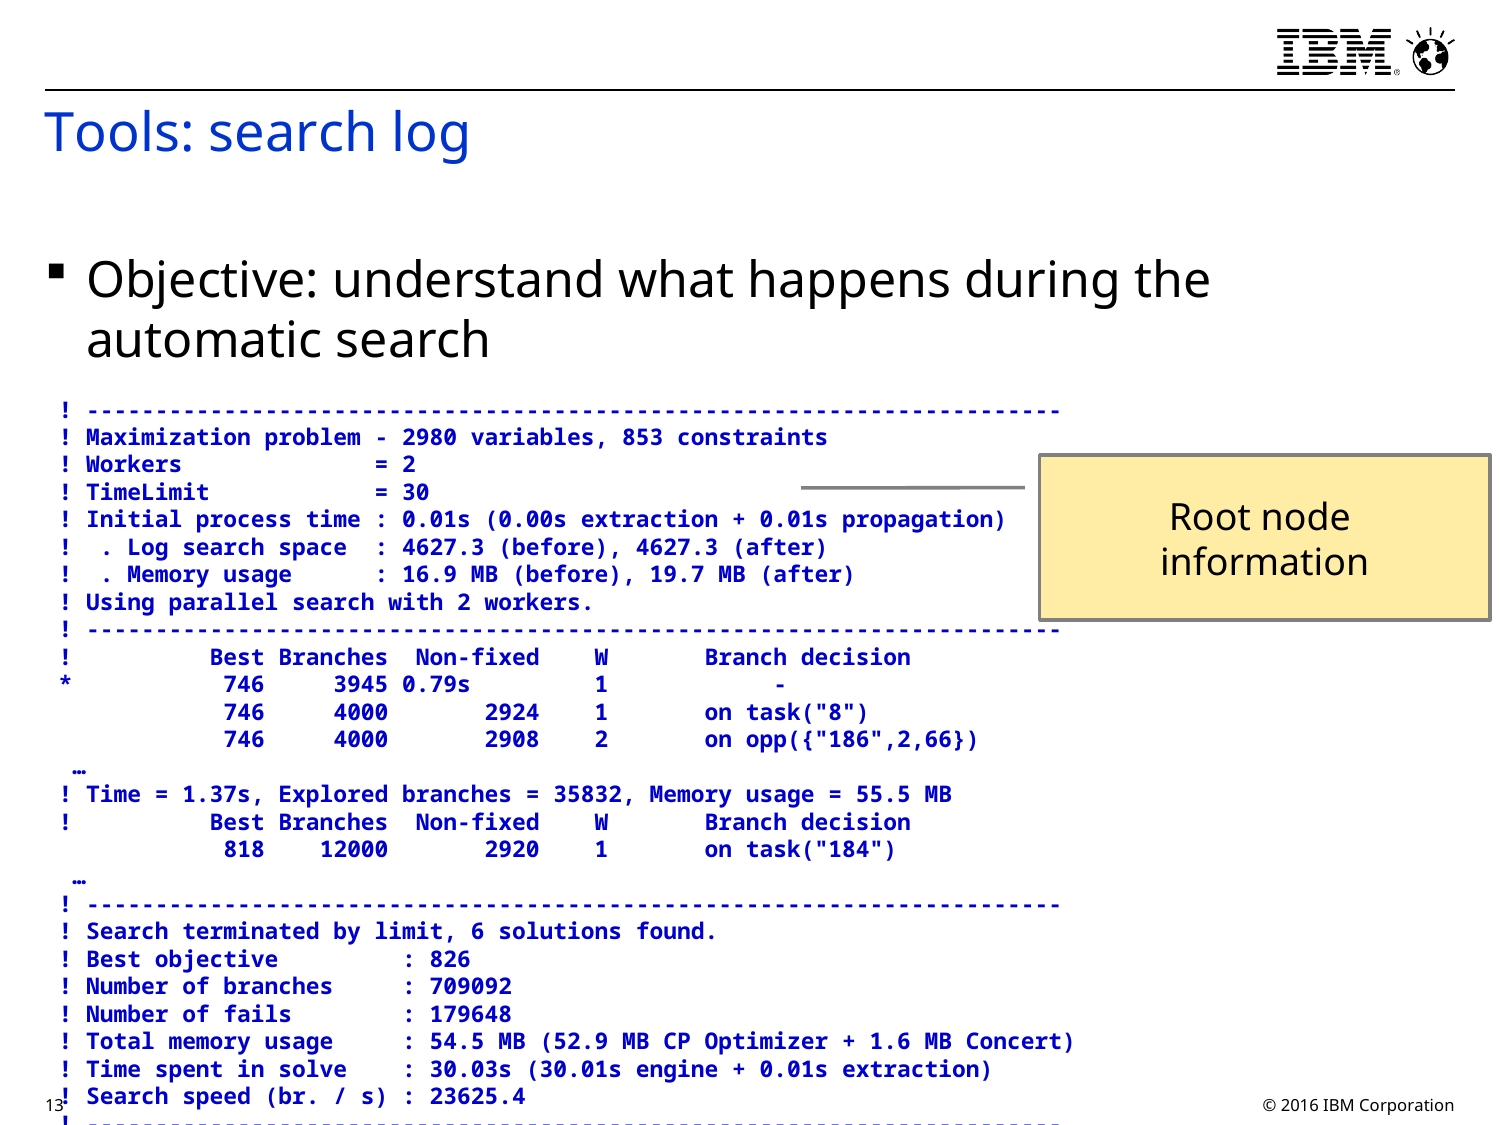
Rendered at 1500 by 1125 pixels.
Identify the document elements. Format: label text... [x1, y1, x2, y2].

list Objective: understand what happens during the automatic search ! ----------------------------------------------------------------------- ! Maximization problem - 2980 variables, 853 constraints ! Workers = 2 ! TimeLimit = 30 ! Initial process time : 0.01s (0.00s extraction + 0.01s propagation) ! . Log search space : 4627.3 (before), 4627.3 (after) ! . Memory usage : 16.9 MB (before), 19.7 MB (after) ! Using parallel search with 2 workers. ! ----------------------------------------------------------------------- ! Best Branches Non-fixed W Branch decision * 746 3945 0.79s 1 - 746 4000 2924 1 on task("8") 746 4000 2908 2 on opp({"186",2,66}) … ! Time = 1.37s, Explored branches = 35832, Memory usage = 55.5 MB ! Best Branches Non-fixed W Branch decision 818 12000 2920 1 on task("184") … ! ----------------------------------------------------------------------- ! Search terminated by limit, 6 solutions found. ! Best objective : 826 ! Number of branches : 709092 ! Number of fails : 179648 ! Total memory usage : 54.5 MB (52.9 MB CP Optimizer + 1.6 MB Concert) ! Time spent in solve : 30.03s (30.01s engine + 0.01s extraction) ! Search speed (br. / s) : 23625.4 ! ----------------------------------------------------------------------- [29, 239, 1455, 1085]
title Tools: search log [29, 97, 1455, 203]
picture [1260, 10, 1468, 90]
text_box Root node information [1040, 455, 1490, 620]
